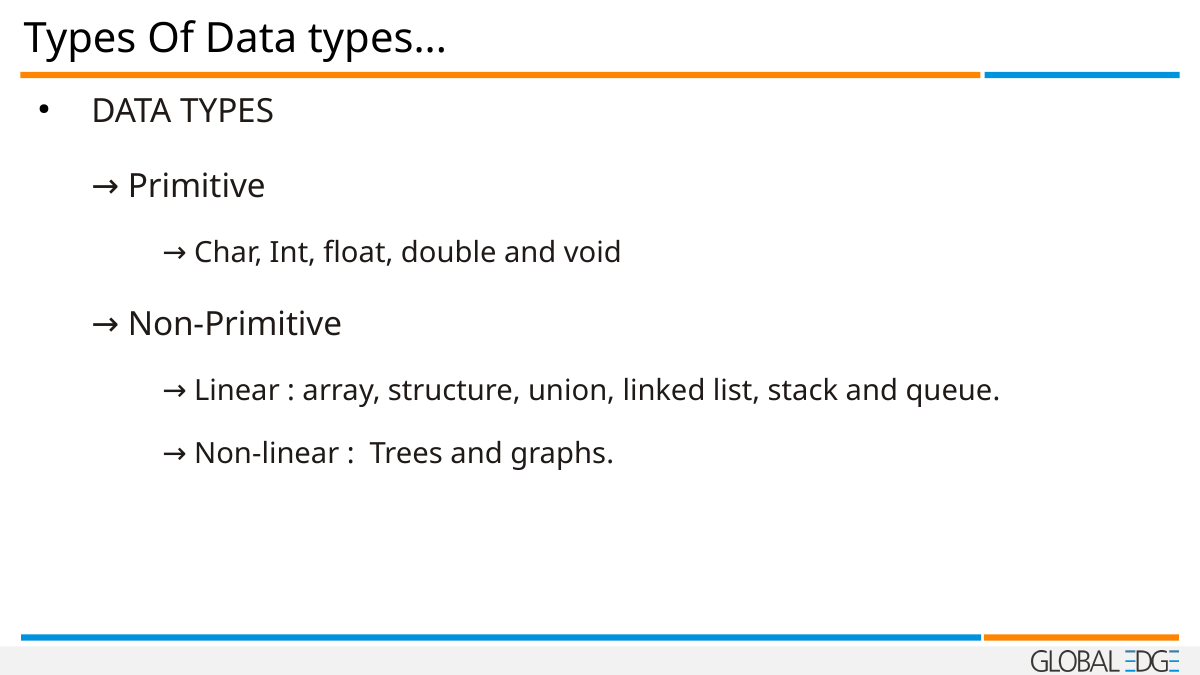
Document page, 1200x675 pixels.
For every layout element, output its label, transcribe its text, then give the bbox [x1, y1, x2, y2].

title Types Of Data types... [23, 9, 1158, 63]
list DATA TYPES → Primitive → Char, Int, float, double and void → Non-Primitive → Linear : array, structure, union, linked list, stack and queue. → Non-linear : Trees and graphs. [20, 87, 1179, 628]
picture [1031, 650, 1179, 672]
